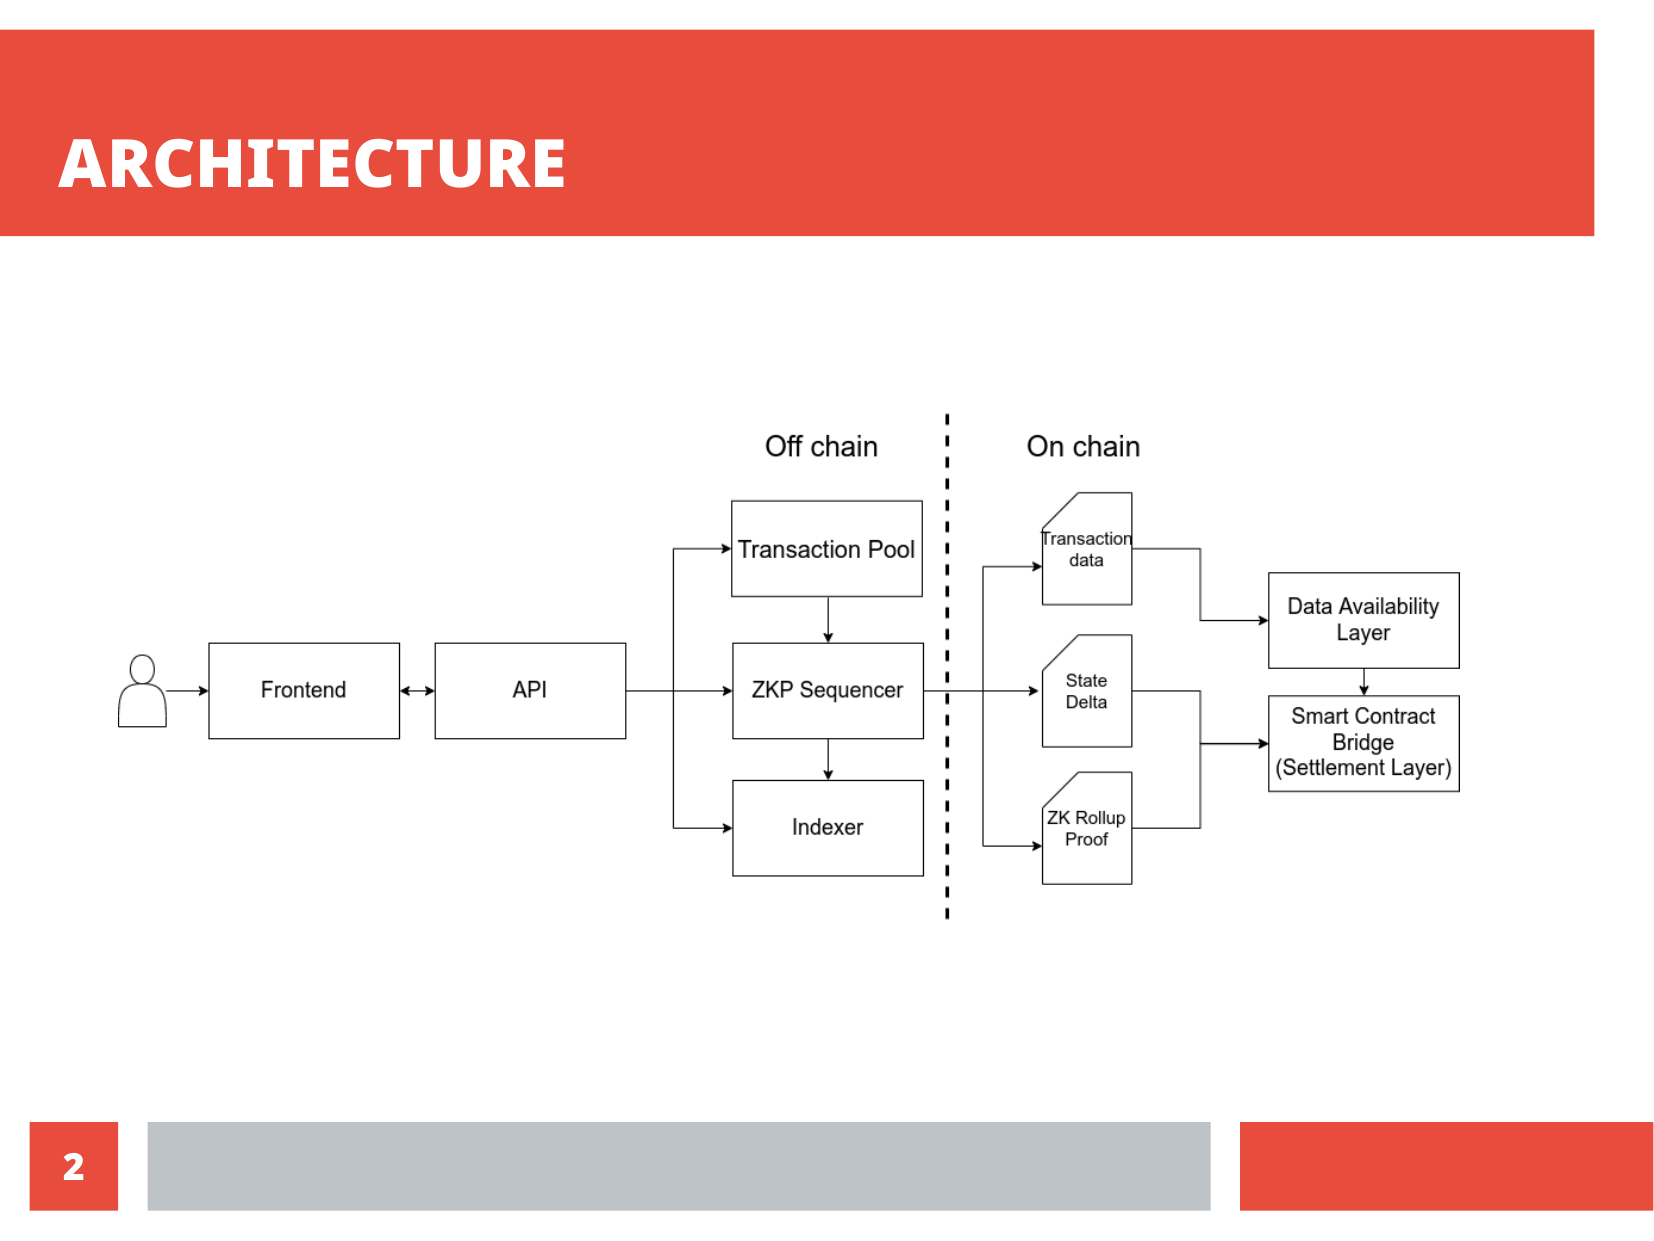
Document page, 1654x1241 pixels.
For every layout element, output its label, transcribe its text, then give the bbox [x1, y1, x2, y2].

title ARCHITECTURE [59, 59, 1595, 207]
picture [118, 404, 1460, 922]
